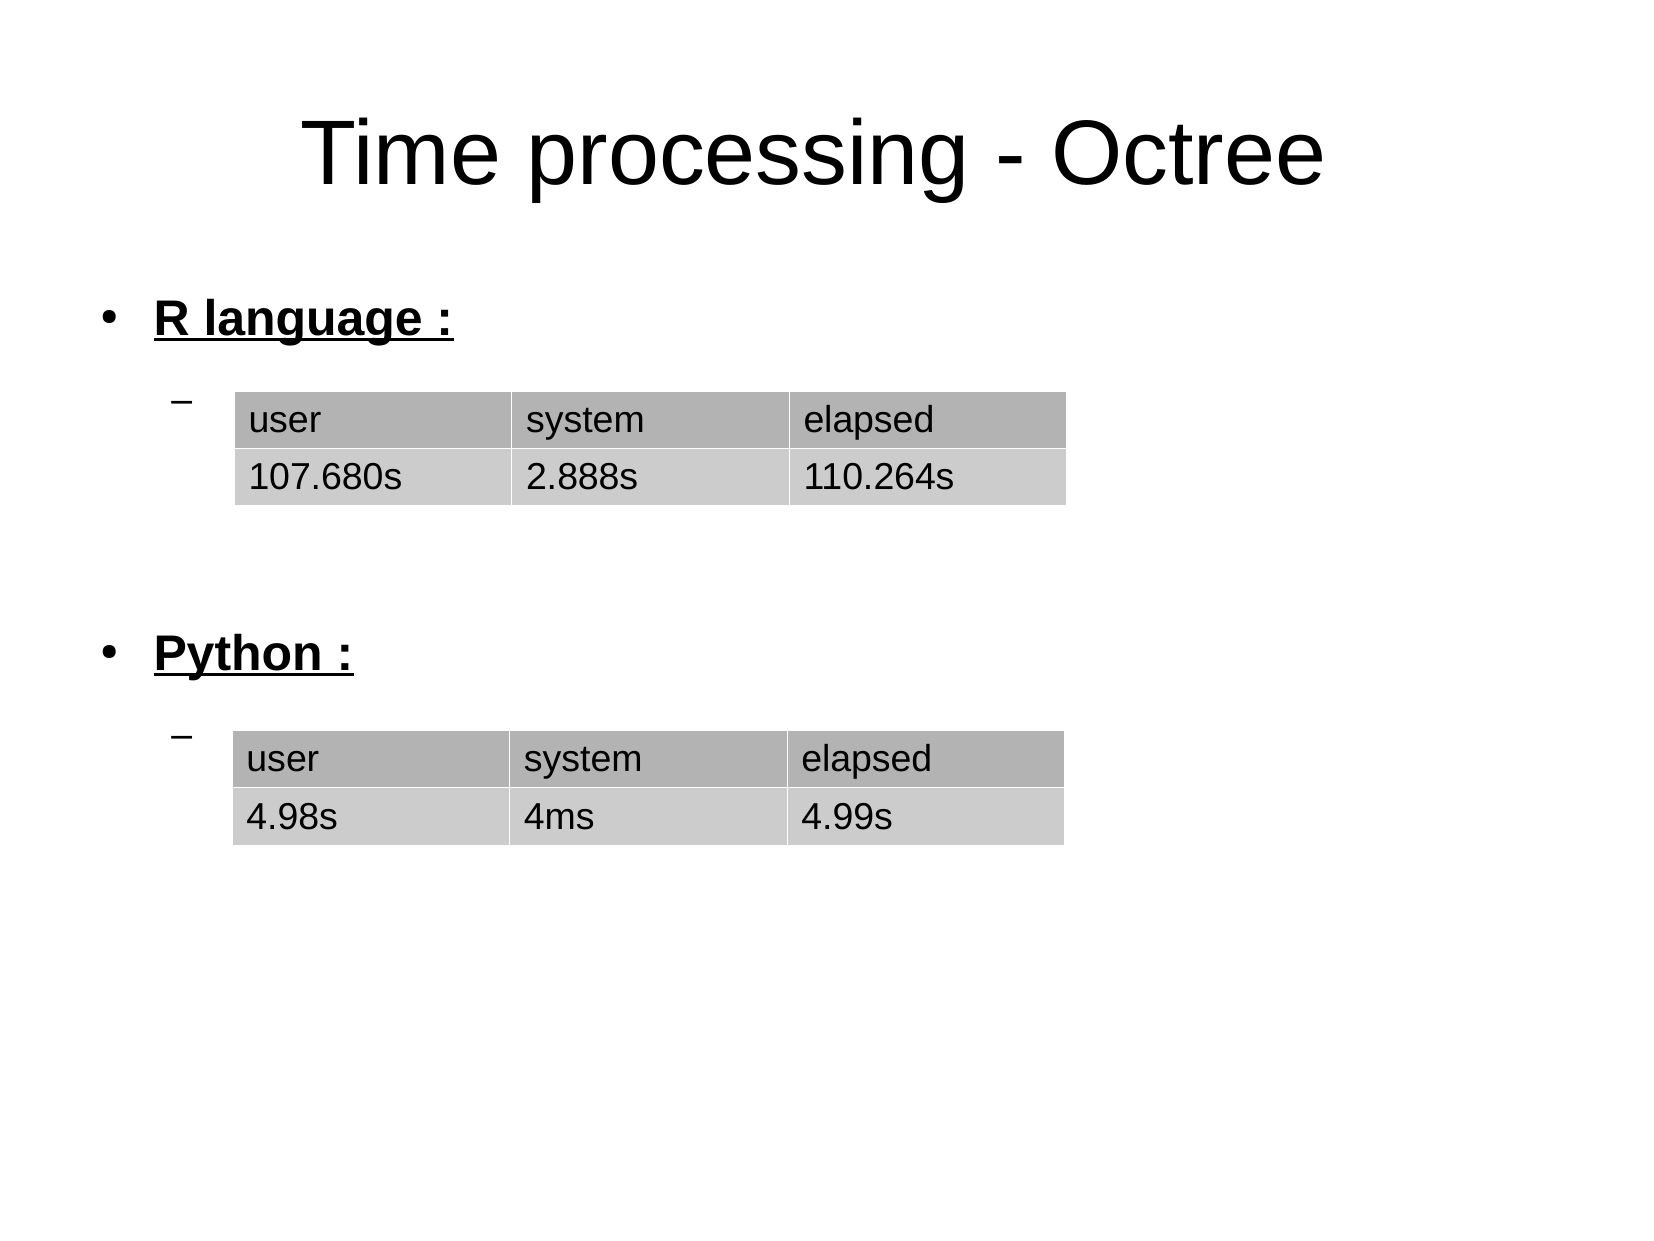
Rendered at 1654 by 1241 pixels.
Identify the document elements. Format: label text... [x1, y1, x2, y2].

table_cell 4.99s [788, 788, 1064, 845]
table_header user [233, 731, 509, 787]
table_header user [235, 392, 511, 448]
title Time processing - Octree [82, 49, 1571, 257]
table_header system [510, 731, 787, 787]
table_cell 4ms [510, 788, 787, 845]
table_cell 107.680s [235, 449, 511, 505]
table_cell 110.264s [790, 449, 1066, 505]
table_cell 4.98s [233, 788, 509, 845]
table_header elapsed [790, 392, 1066, 448]
table_header elapsed [788, 731, 1064, 787]
list R language : Python : [82, 290, 1571, 1010]
table_cell 2.888s [512, 449, 789, 505]
table_header system [512, 392, 789, 448]
